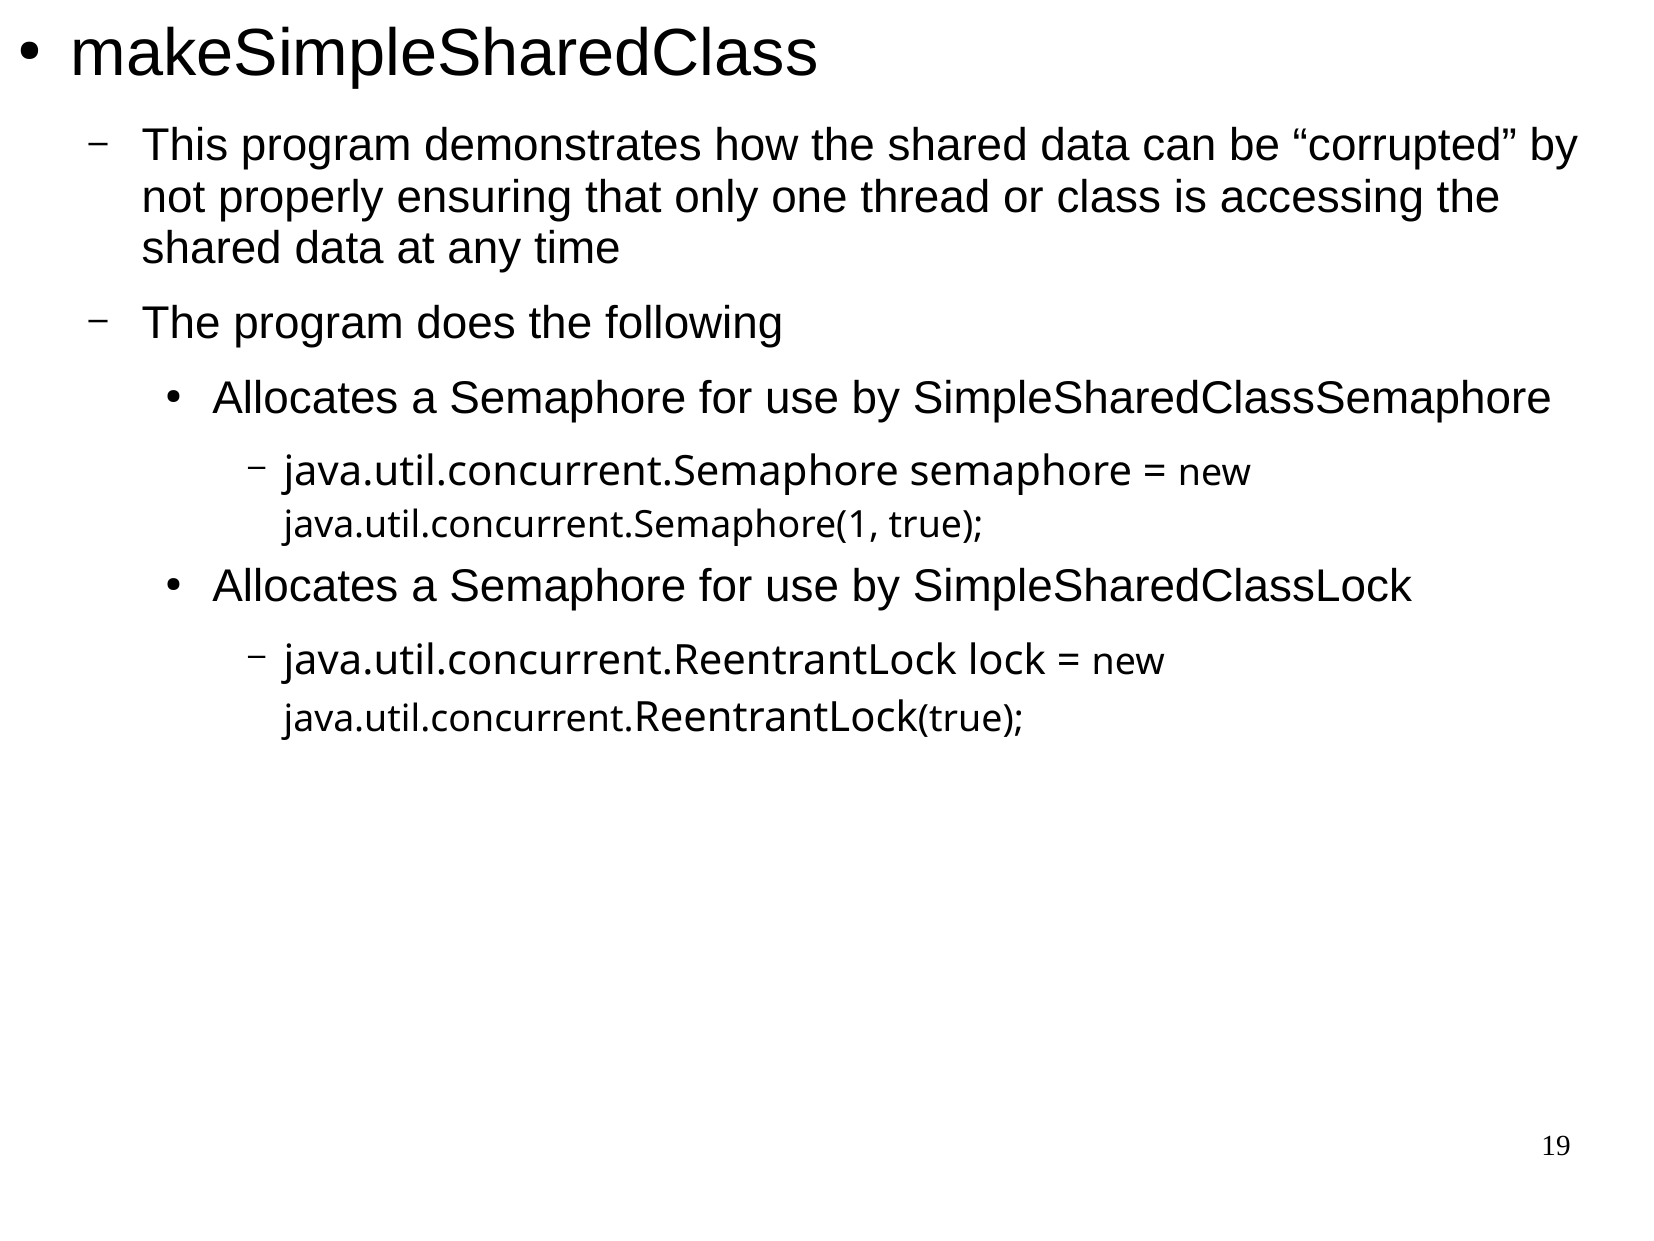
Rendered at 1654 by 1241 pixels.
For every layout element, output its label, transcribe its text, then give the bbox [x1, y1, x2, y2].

list makeSimpleSharedClass This program demonstrates how the shared data can be “corrupted” by not properly ensuring that only one thread or class is accessing the shared data at any time The program does the following Allocates a Semaphore for use by SimpleSharedClassSemaphore java.util.concurrent.Semaphore semaphore = new java.util.concurrent.Semaphore(1, true); Allocates a Semaphore for use by SimpleSharedClassLock java.util.concurrent.ReentrantLock lock = new java.util.concurrent.ReentrantLock(true); [0, 15, 1654, 1239]
